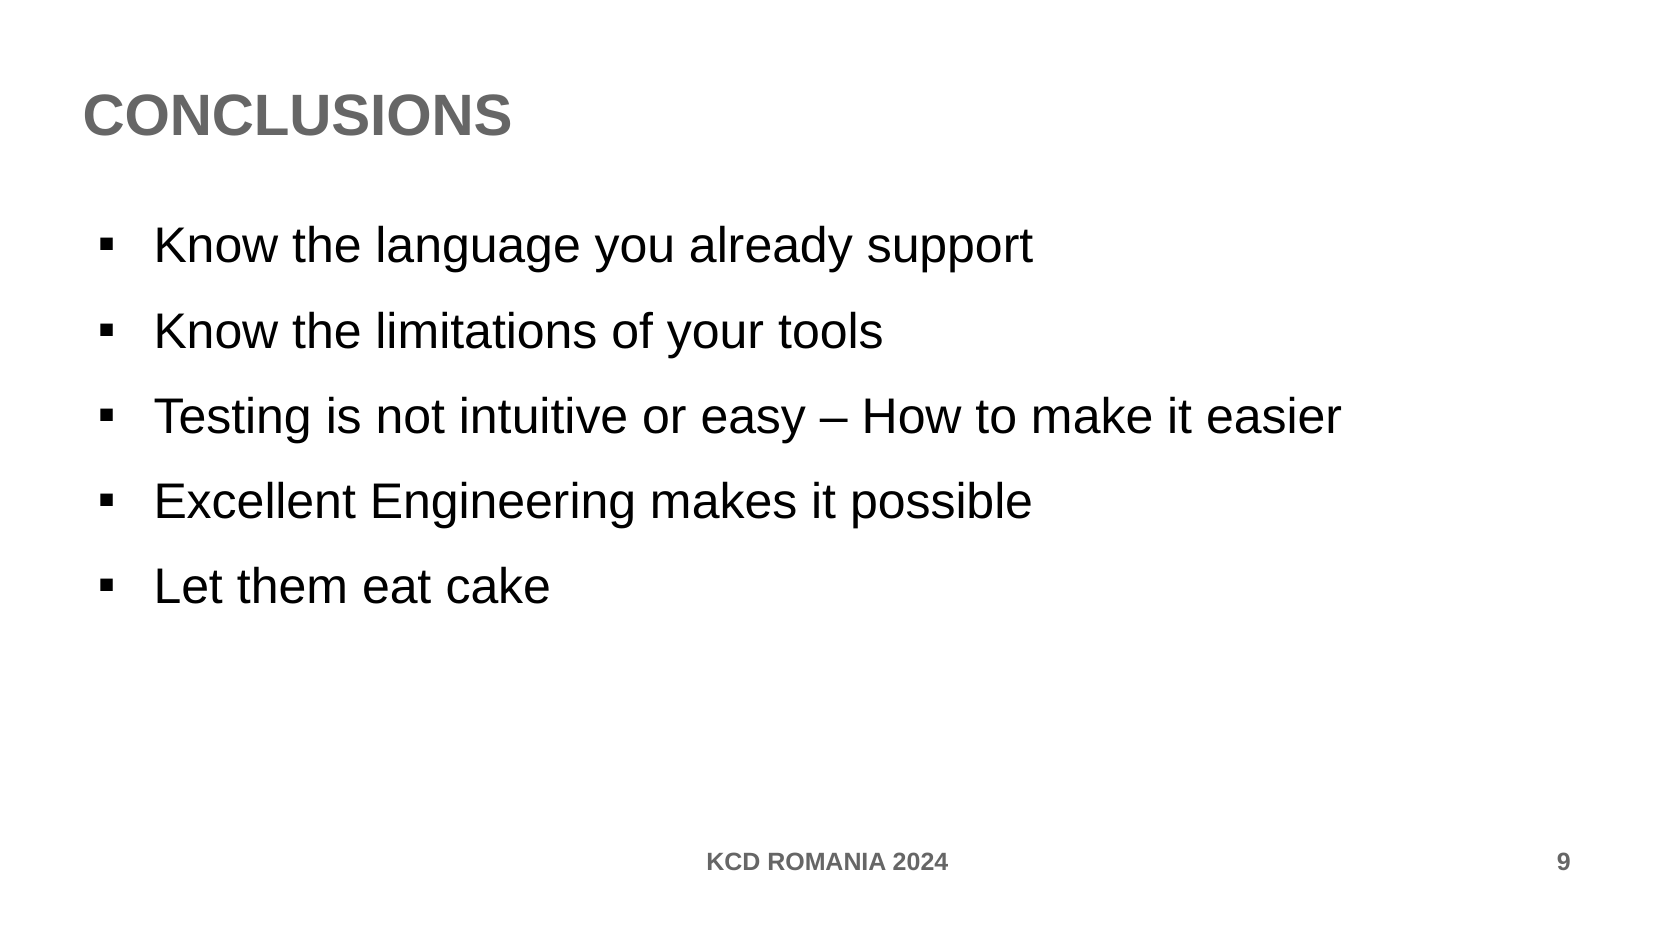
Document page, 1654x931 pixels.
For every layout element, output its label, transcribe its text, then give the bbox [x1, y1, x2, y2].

title CONCLUSIONS [82, 37, 1571, 193]
list Know the language you already support Know the limitations of your tools Testing is not intuitive or easy – How to make it easier Excellent Engineering makes it possible Let them eat cake [82, 217, 1571, 758]
